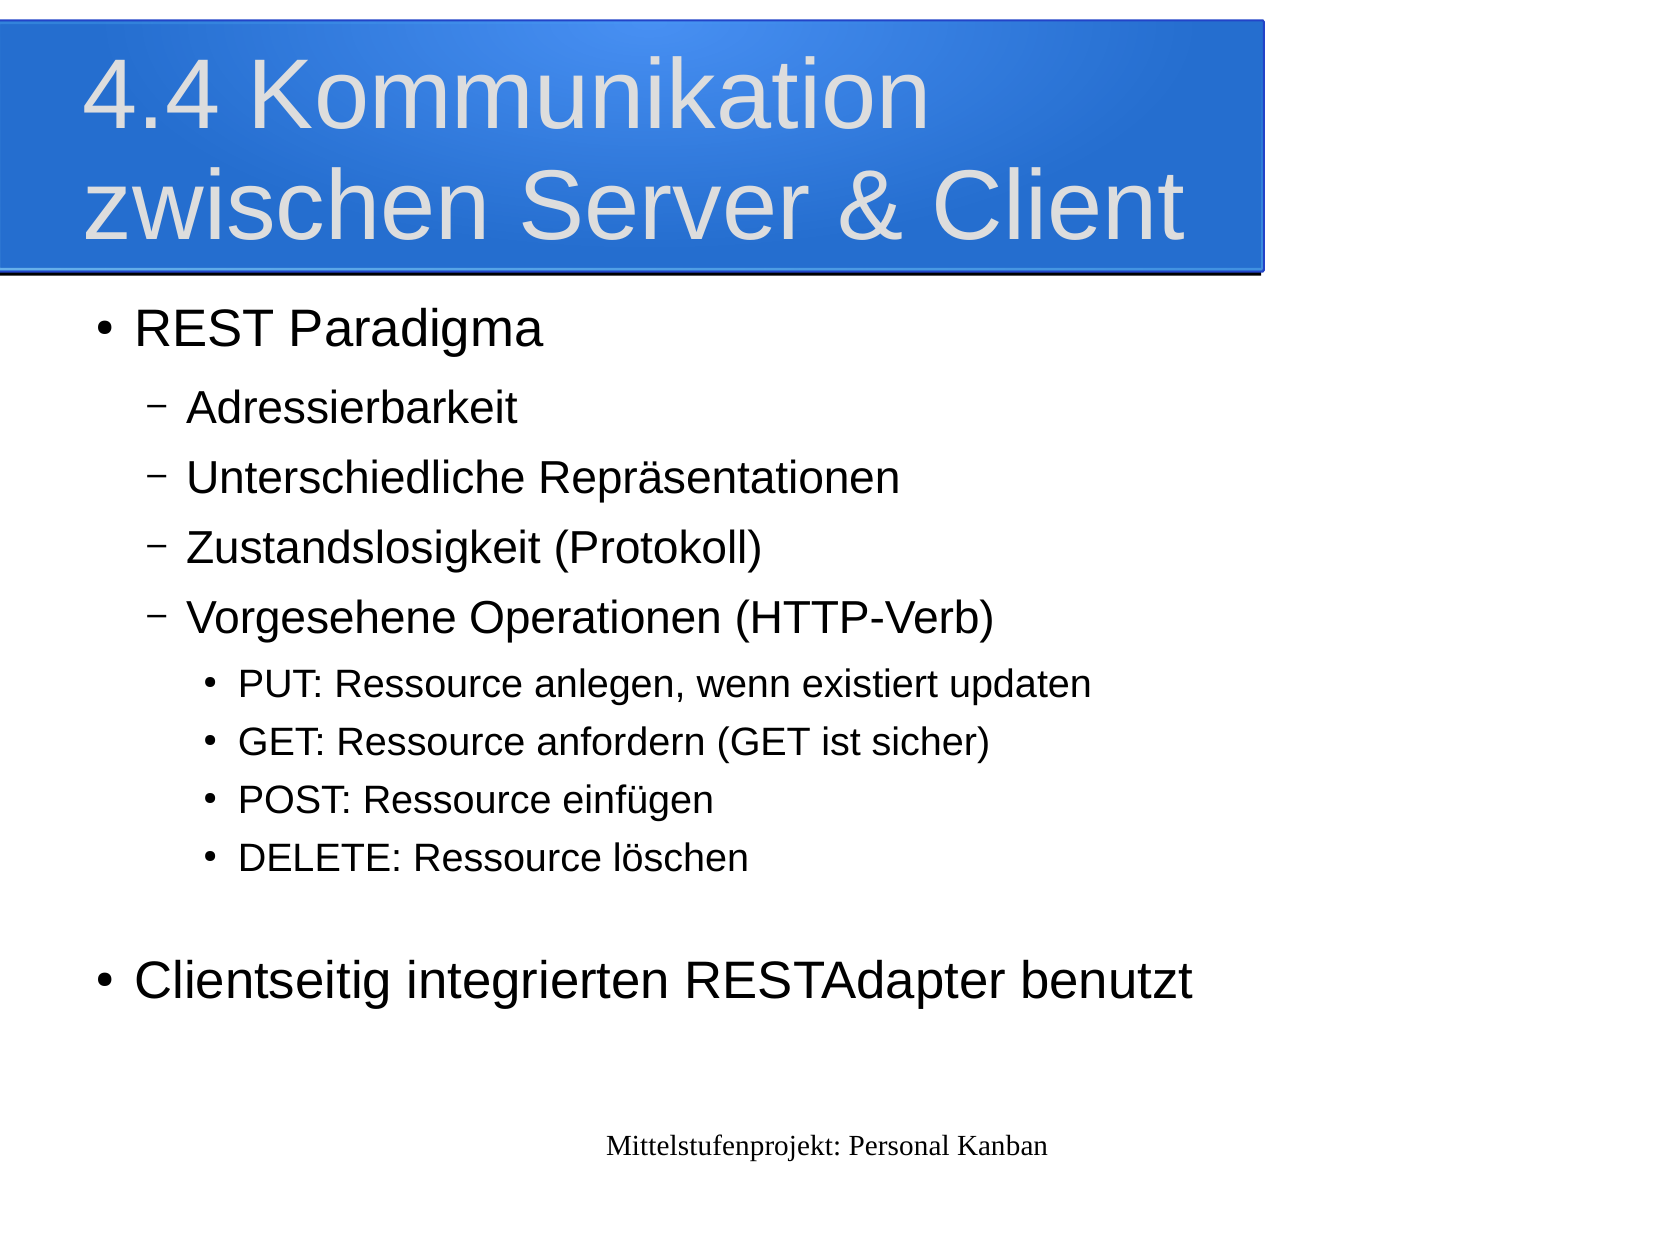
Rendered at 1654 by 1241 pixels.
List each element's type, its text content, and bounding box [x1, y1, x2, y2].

title 4.4 Kommunikation zwischen Server & Client [82, 38, 1235, 261]
list REST Paradigma Adressierbarkeit Unterschiedliche Repräsentationen Zustandslosigkeit (Protokoll) Vorgesehene Operationen (HTTP-Verb) PUT: Ressource anlegen, wenn existiert updaten GET: Ressource anfordern (GET ist sicher) POST: Ressource einfügen DELETE: Ressource löschen Clientseitig integrierten RESTAdapter benutzt [82, 299, 1571, 1019]
